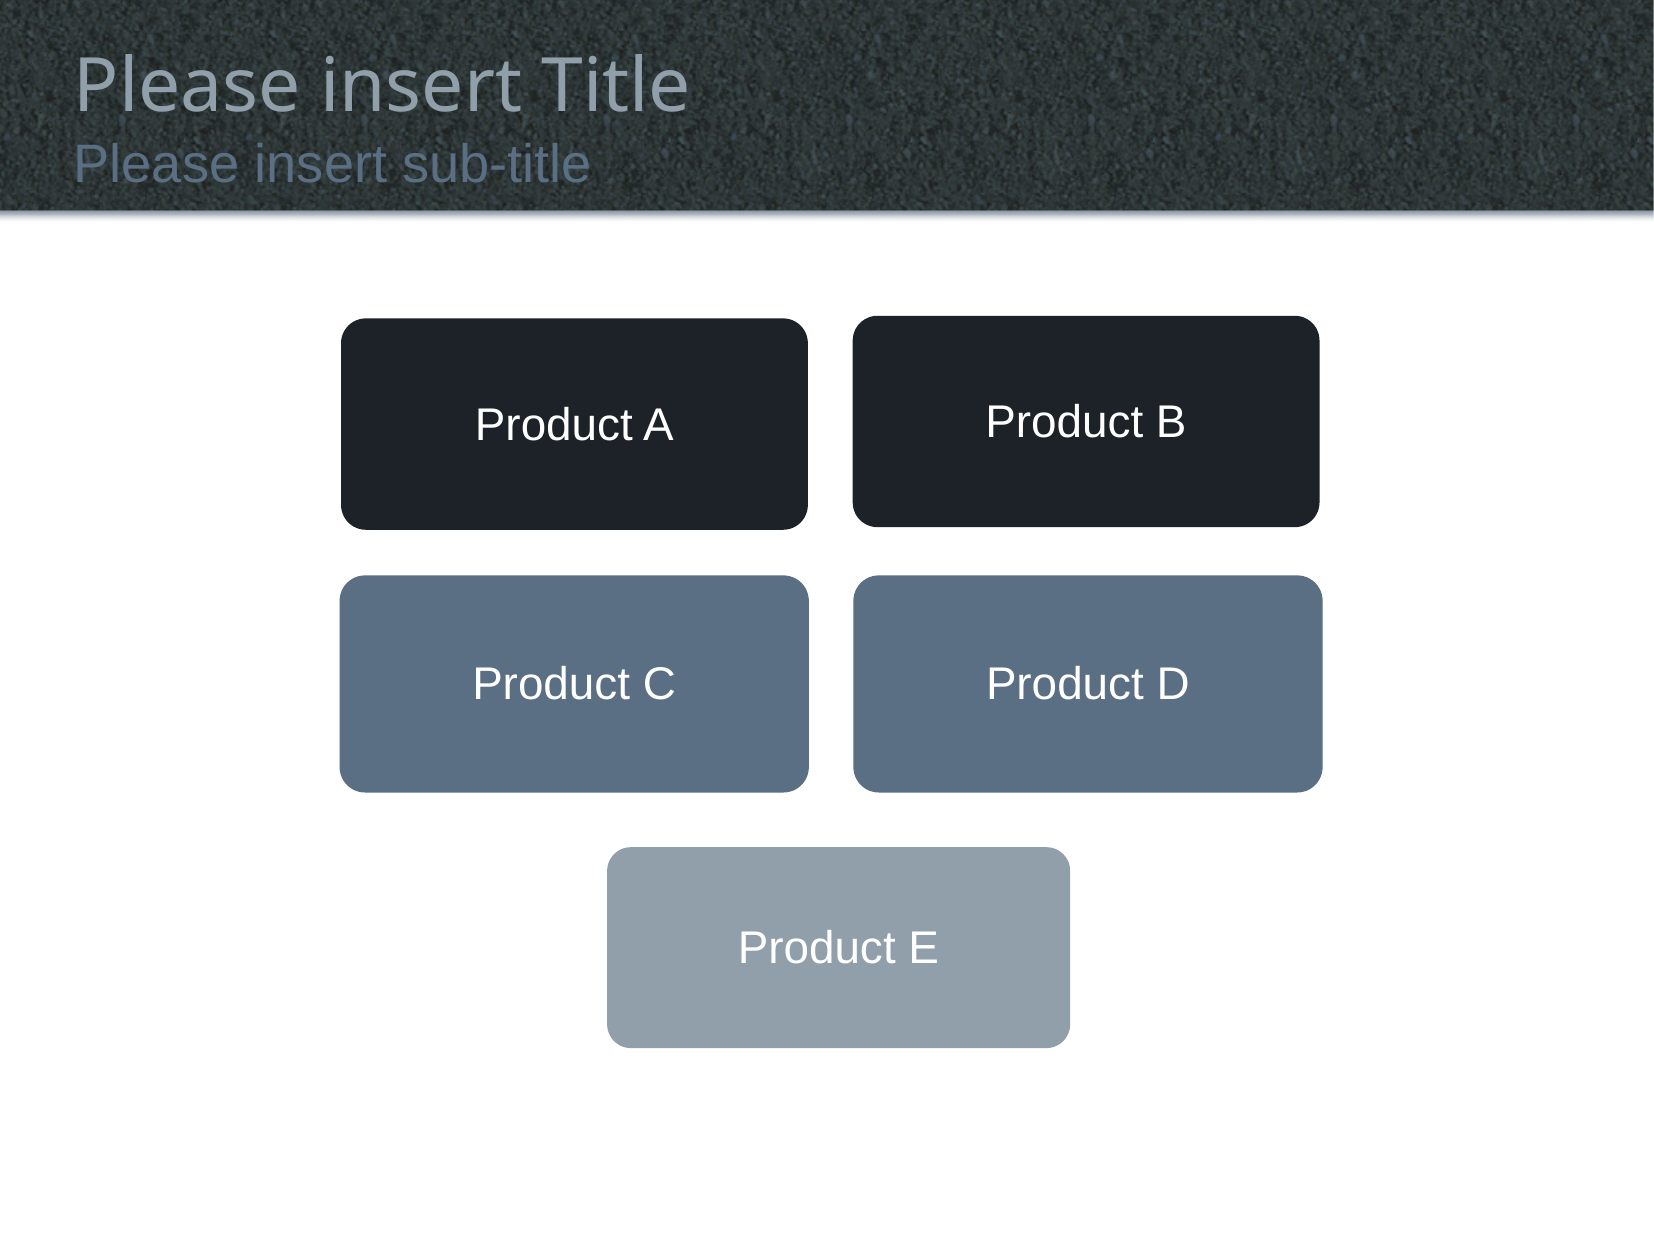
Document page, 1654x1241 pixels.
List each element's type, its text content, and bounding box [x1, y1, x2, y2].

text_box Product C [339, 575, 809, 793]
text_box Product B [852, 315, 1320, 528]
text_box Product E [607, 847, 1071, 1049]
text_box Product A [341, 318, 808, 530]
text_box Please insert Title Please insert sub-title [59, 23, 1554, 205]
picture [0, 0, 1654, 1241]
text_box Product D [853, 575, 1323, 793]
